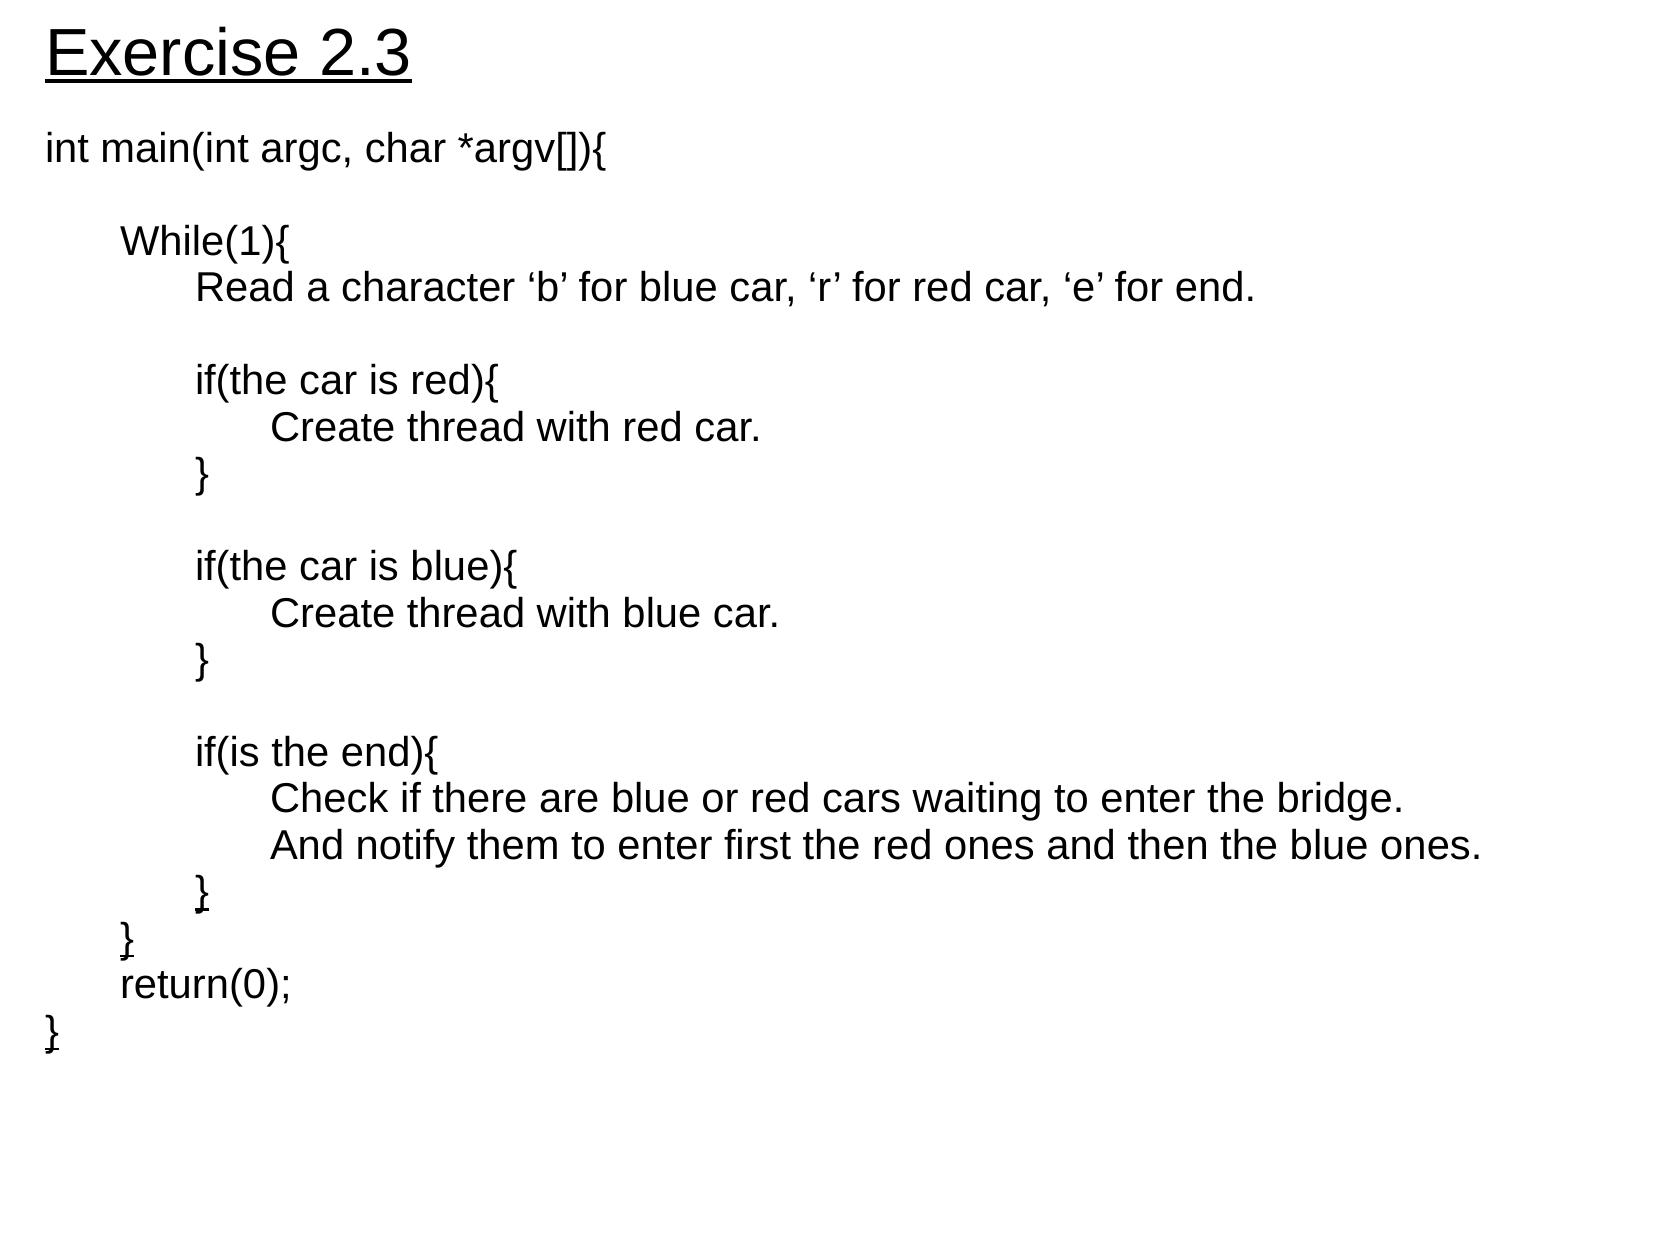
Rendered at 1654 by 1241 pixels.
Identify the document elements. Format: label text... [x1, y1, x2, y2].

subtitle Exercise 2.3 int main(int argc, char *argv[]){ While(1){ Read a character ‘b’ for blue car, ‘r’ for red car, ‘e’ for end. if(the car is red){ Create thread with red car. } if(the car is blue){ Create thread with blue car. } if(is the end){ Check if there are blue or red cars waiting to enter the bridge. And notify them to enter first the red ones and then the blue ones. } } return(0); } [45, 15, 1534, 1241]
